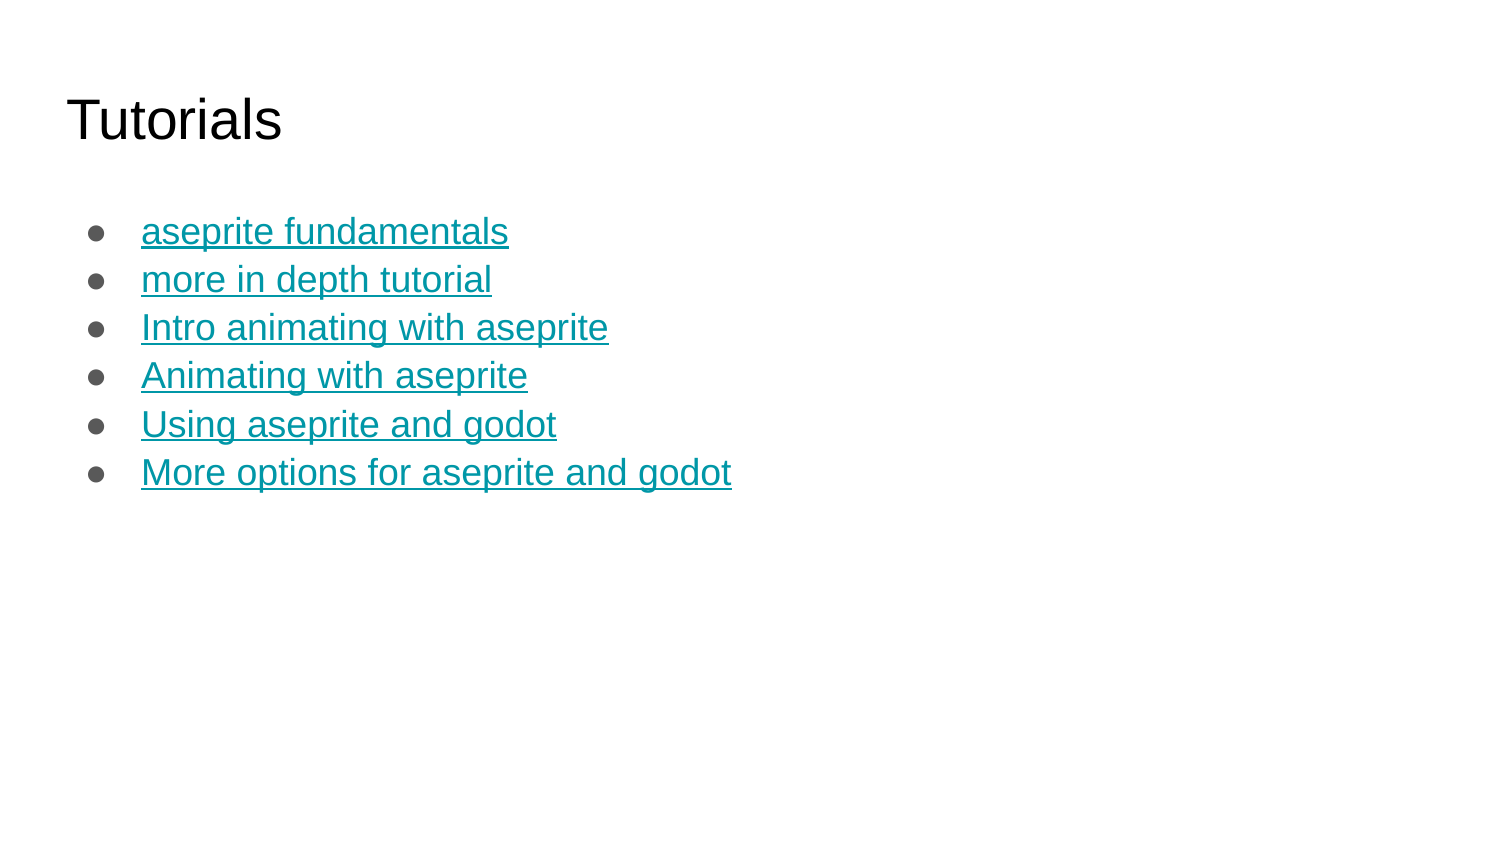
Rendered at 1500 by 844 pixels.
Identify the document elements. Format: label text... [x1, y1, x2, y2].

title Tutorials [51, 72, 1449, 167]
list aseprite fundamentals more in depth tutorial Intro animating with aseprite Animating with aseprite Using aseprite and godot More options for aseprite and godot [51, 189, 1449, 750]
